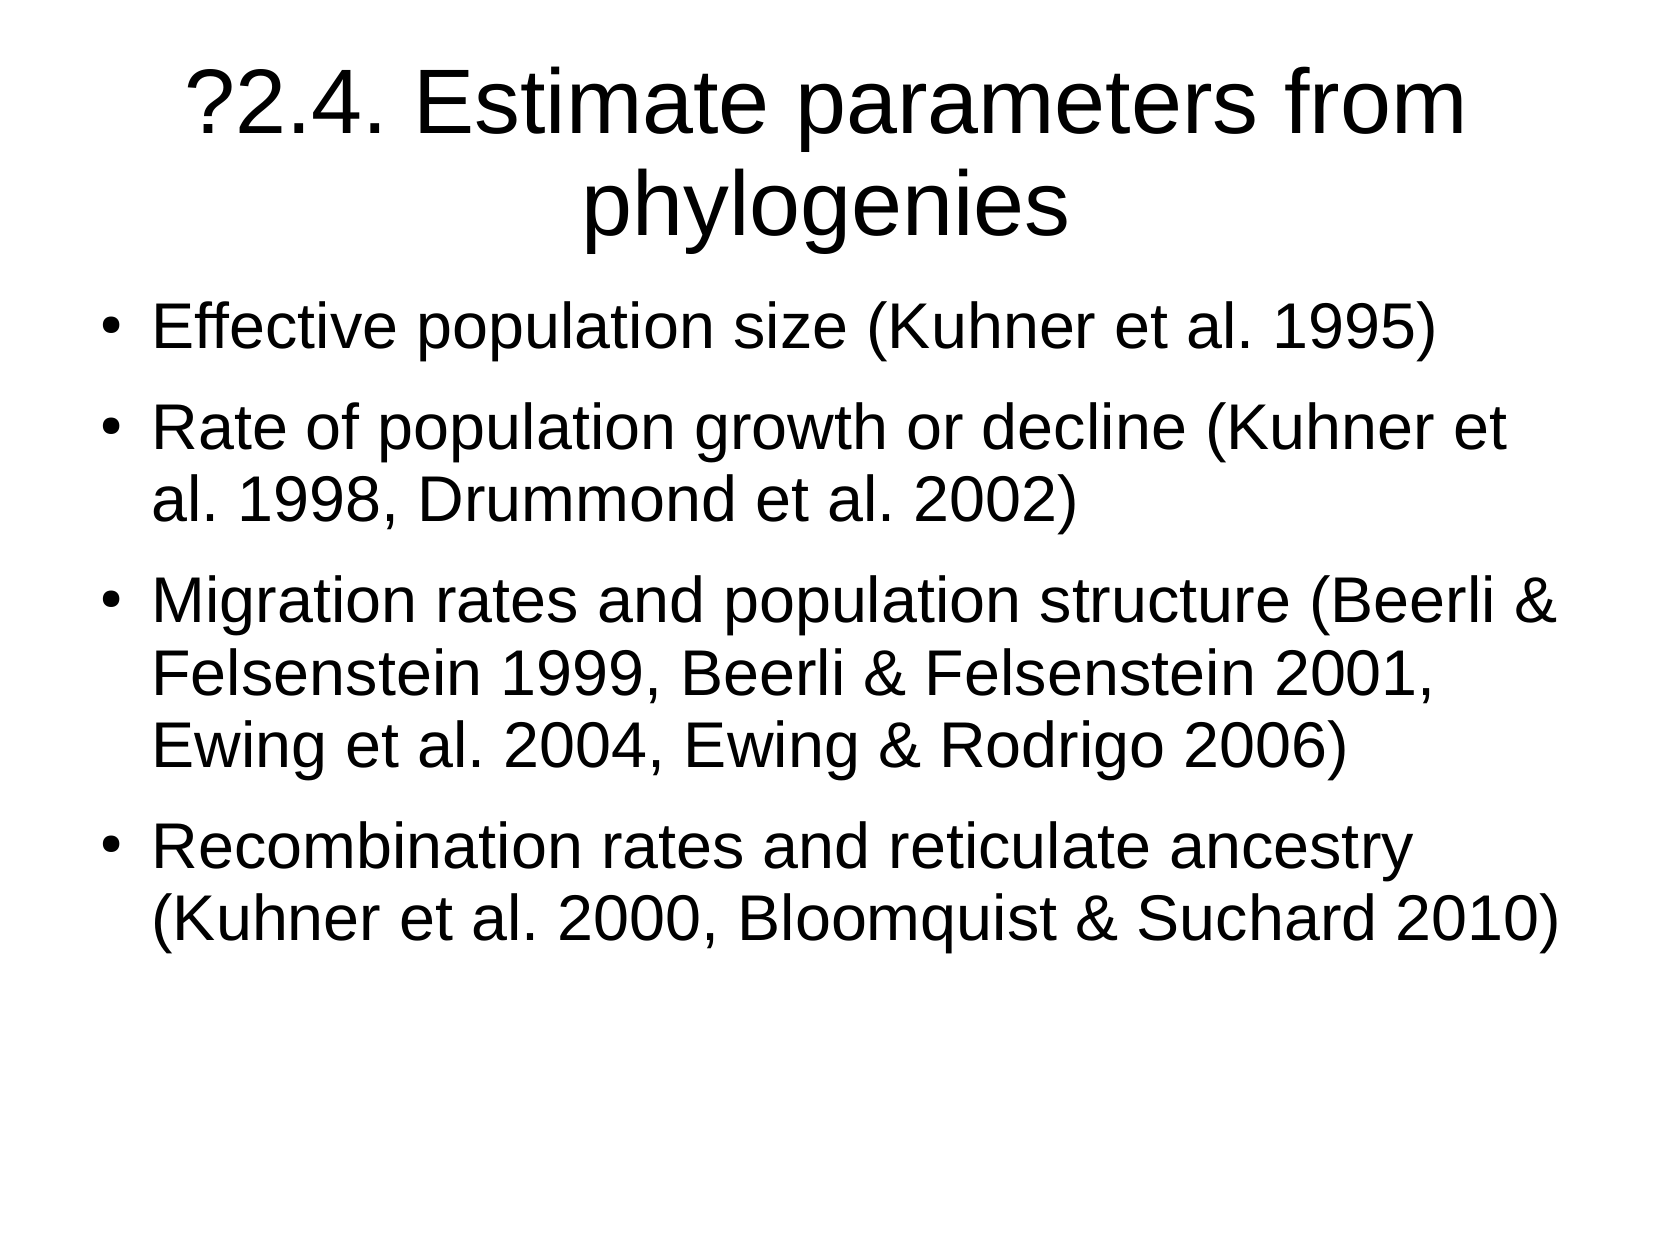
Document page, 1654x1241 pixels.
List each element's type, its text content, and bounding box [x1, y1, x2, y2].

title ?2.4. Estimate parameters from phylogenies [82, 49, 1571, 257]
list Effective population size (Kuhner et al. 1995) Rate of population growth or decline (Kuhner et al. 1998, Drummond et al. 2002) Migration rates and population structure (Beerli & Felsenstein 1999, Beerli & Felsenstein 2001, Ewing et al. 2004, Ewing & Rodrigo 2006) Recombination rates and reticulate ancestry (Kuhner et al. 2000, Bloomquist & Suchard 2010) [82, 290, 1571, 1010]
